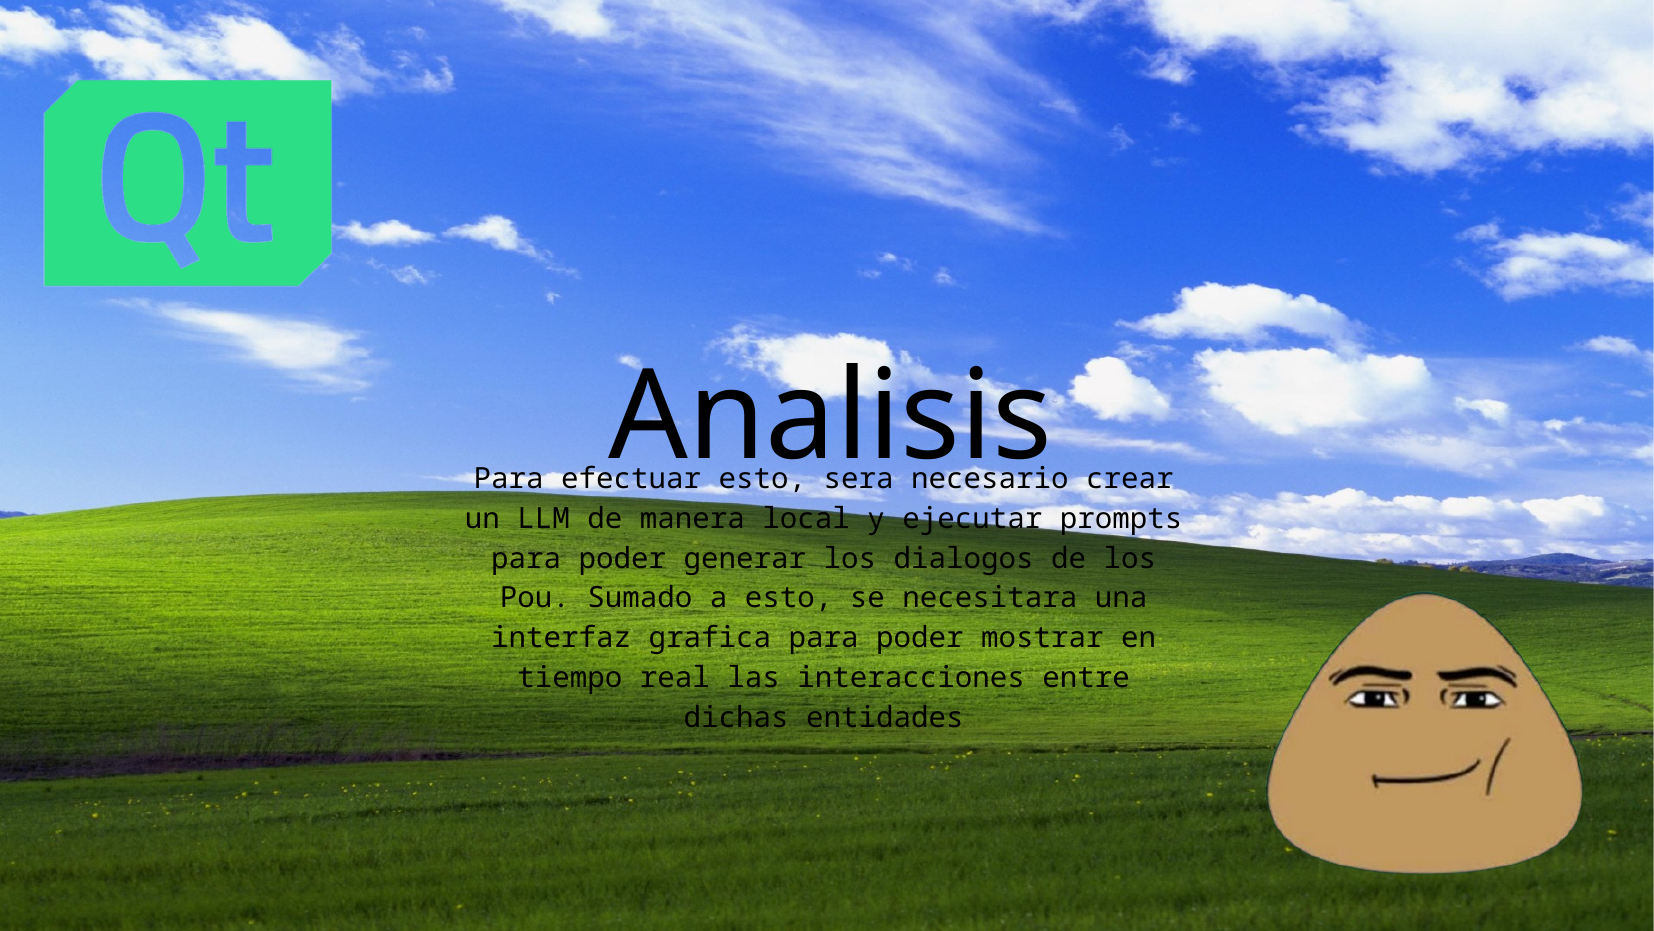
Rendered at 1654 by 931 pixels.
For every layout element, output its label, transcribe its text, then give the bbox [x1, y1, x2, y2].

title Analisis [86, 332, 1576, 488]
text_box Para efectuar esto, sera necesario crear un LLM de manera local y ejecutar prompts para poder generar los dialogos de los Pou. Sumado a esto, se necesitara una interfaz grafica para poder mostrar en tiempo real las interacciones entre dichas entidades [450, 450, 1201, 768]
picture [0, 0, 1654, 931]
